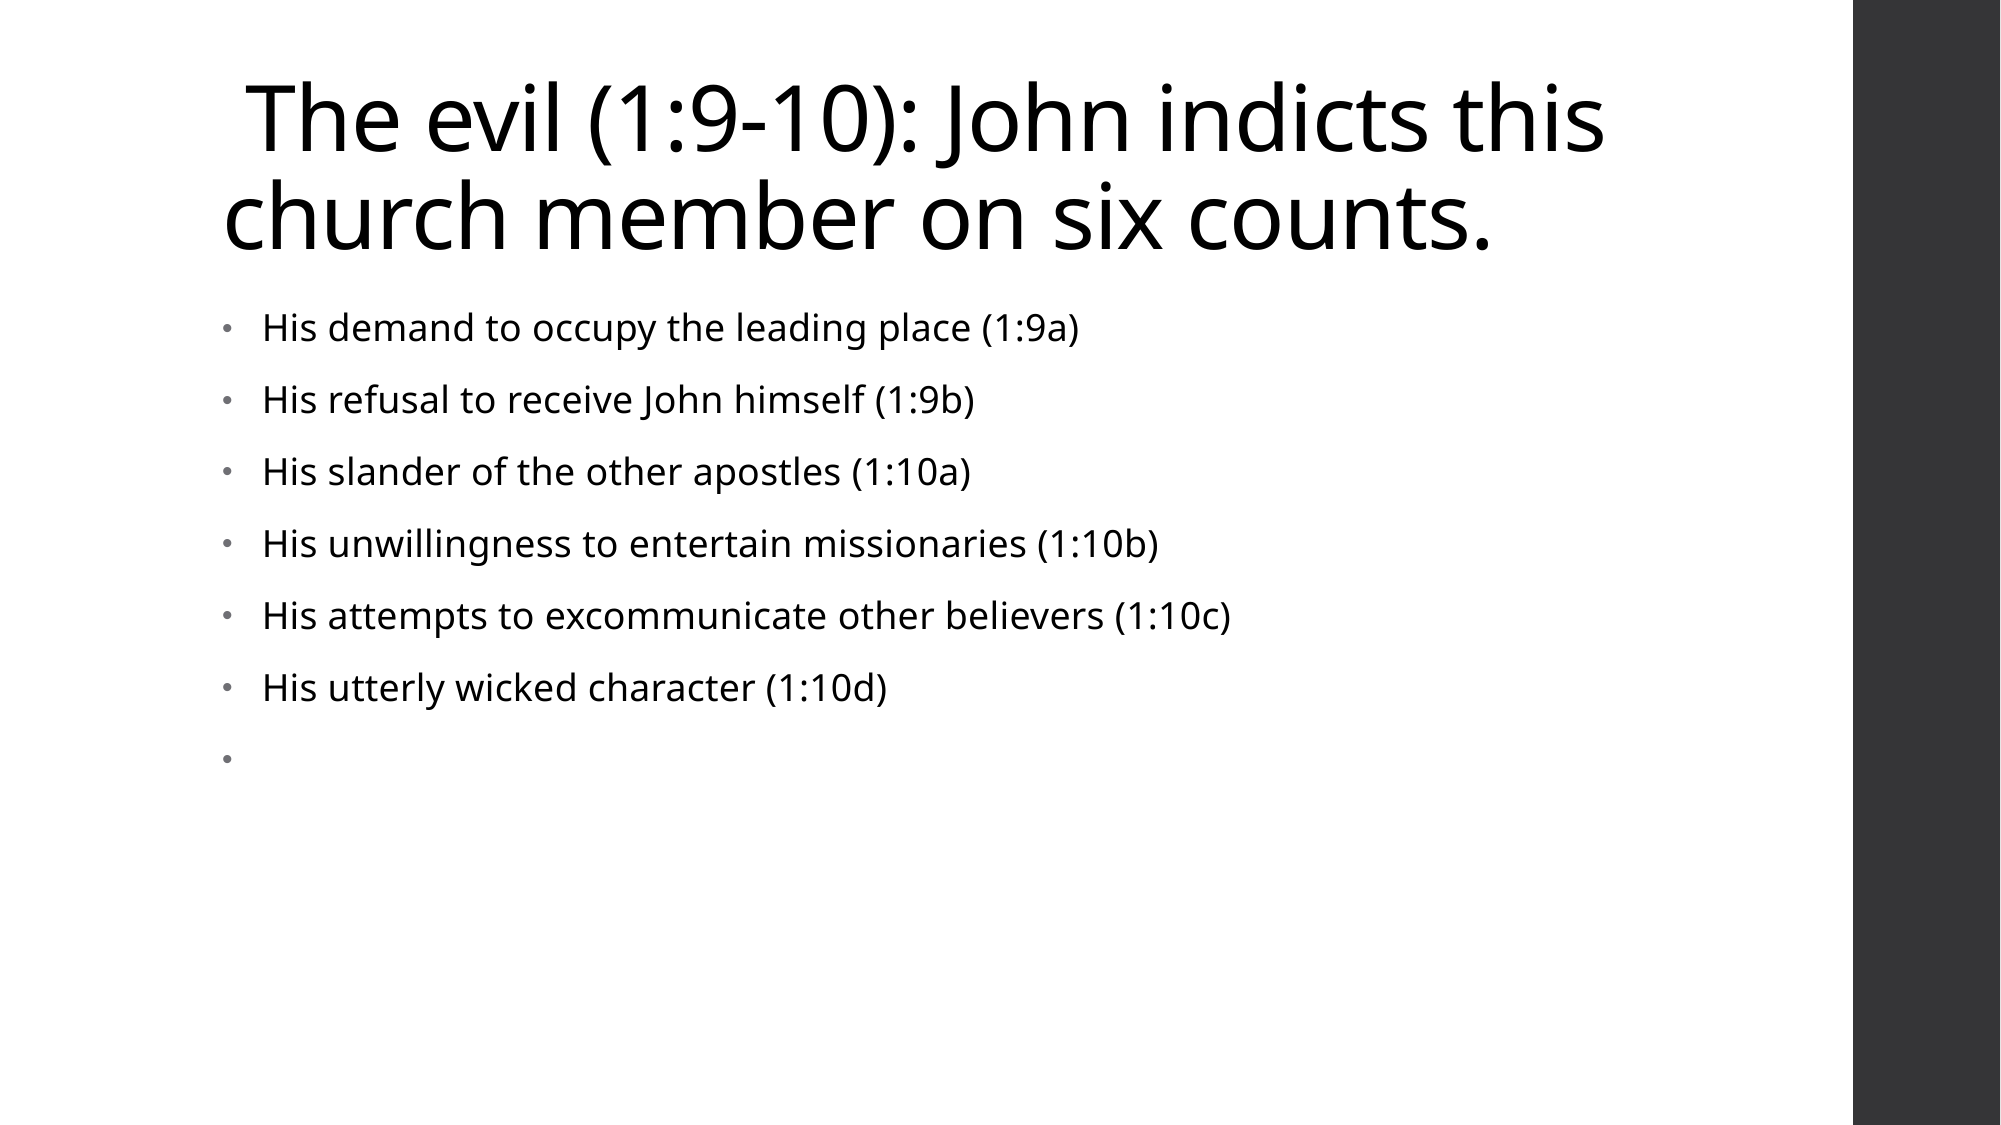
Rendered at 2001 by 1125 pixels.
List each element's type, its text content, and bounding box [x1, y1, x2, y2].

list His demand to occupy the leading place (1:9a) His refusal to receive John himself (1:9b) His slander of the other apostles (1:10a) His unwillingness to entertain missionaries (1:10b) His attempts to excommunicate other believers (1:10c) His utterly wicked character (1:10d) [206, 299, 1617, 1014]
title The evil (1:9-10): John indicts this church member on six counts. [206, 60, 1797, 278]
